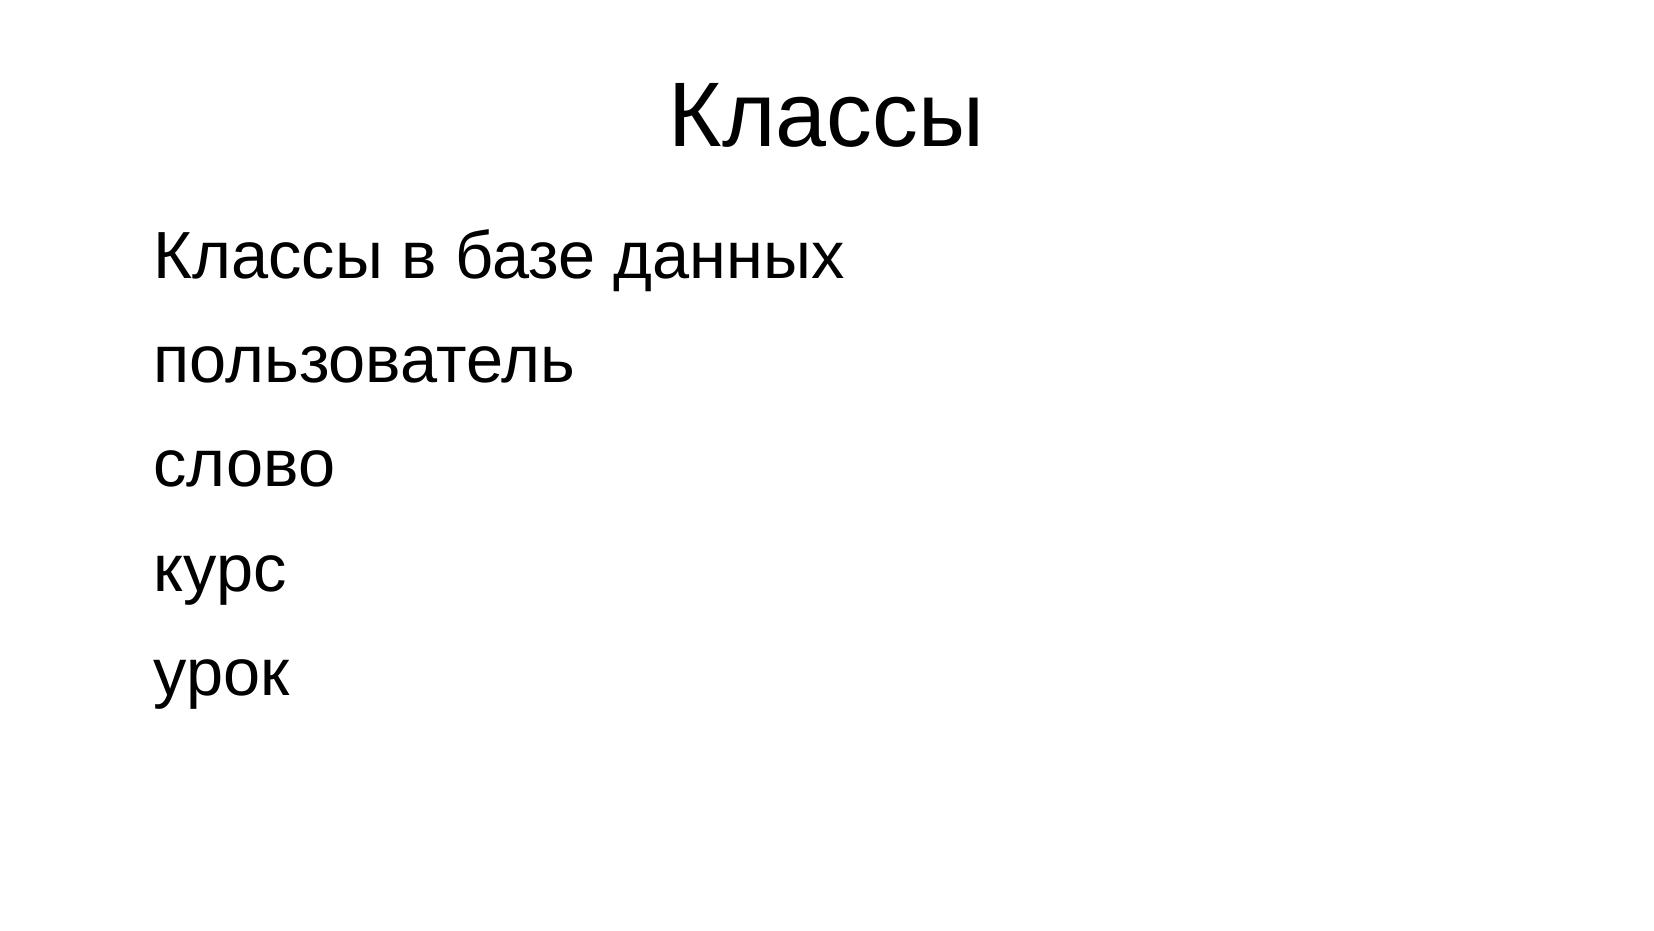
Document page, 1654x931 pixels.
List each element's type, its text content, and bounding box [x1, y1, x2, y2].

list Классы в базе данных пользователь слово курс урок [82, 217, 1571, 758]
title Классы [82, 37, 1571, 193]
